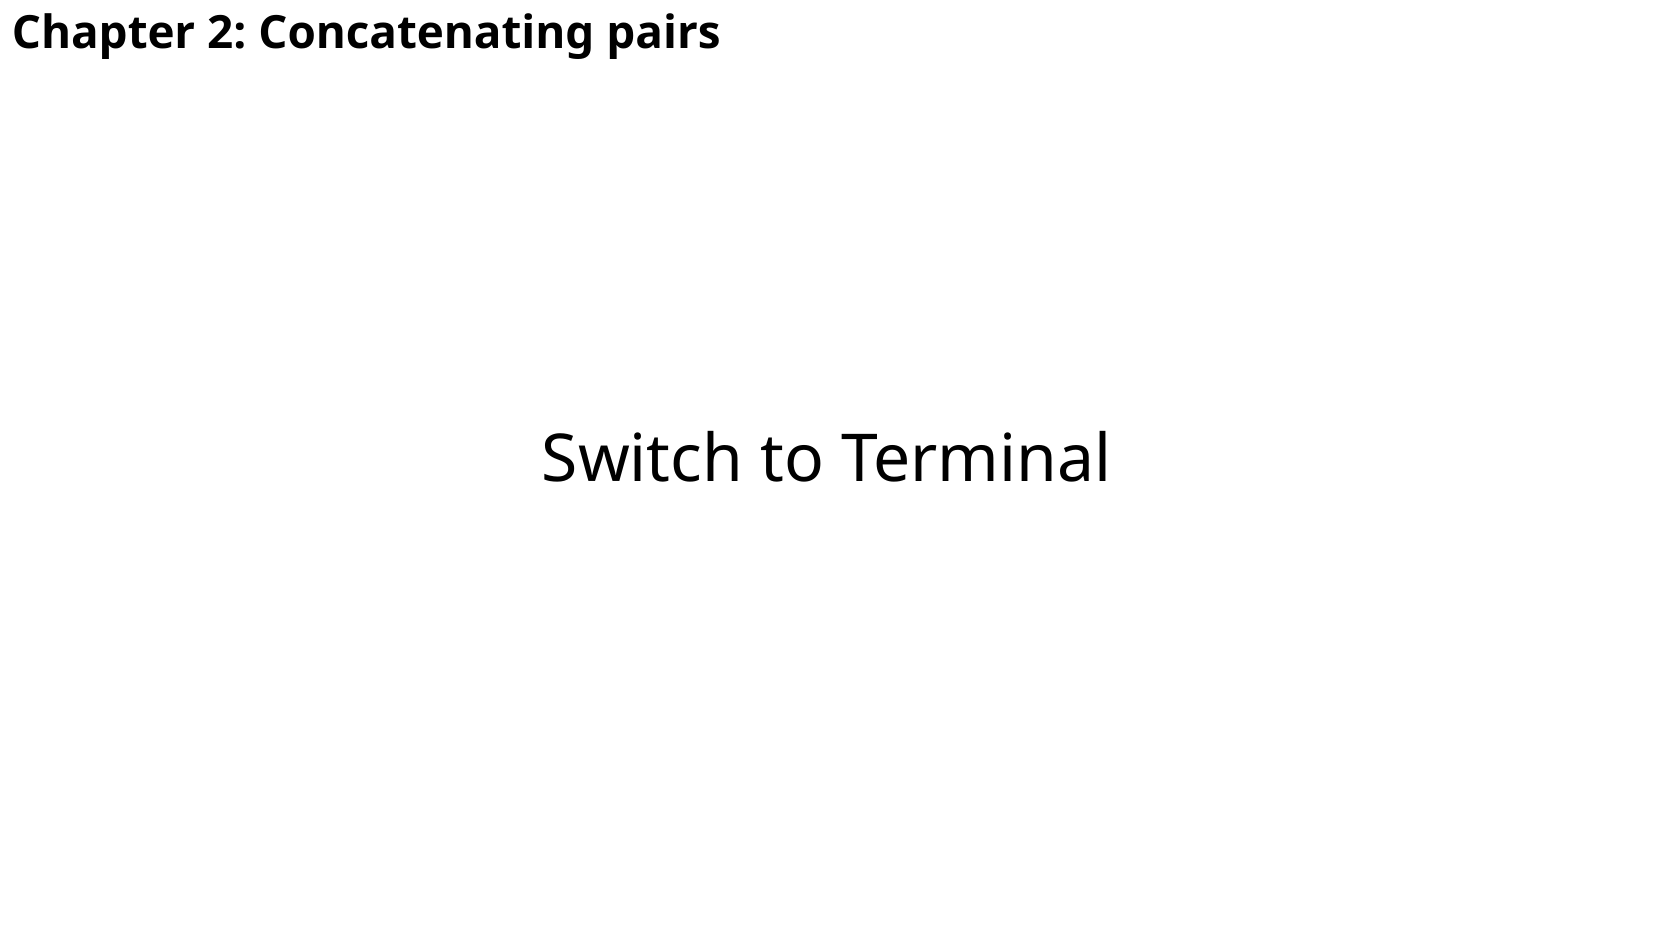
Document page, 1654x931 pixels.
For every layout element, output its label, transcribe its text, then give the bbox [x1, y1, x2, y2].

title Chapter 2: Concatenating pairs [11, 0, 1642, 130]
list Switch to Terminal [531, 410, 1123, 520]
